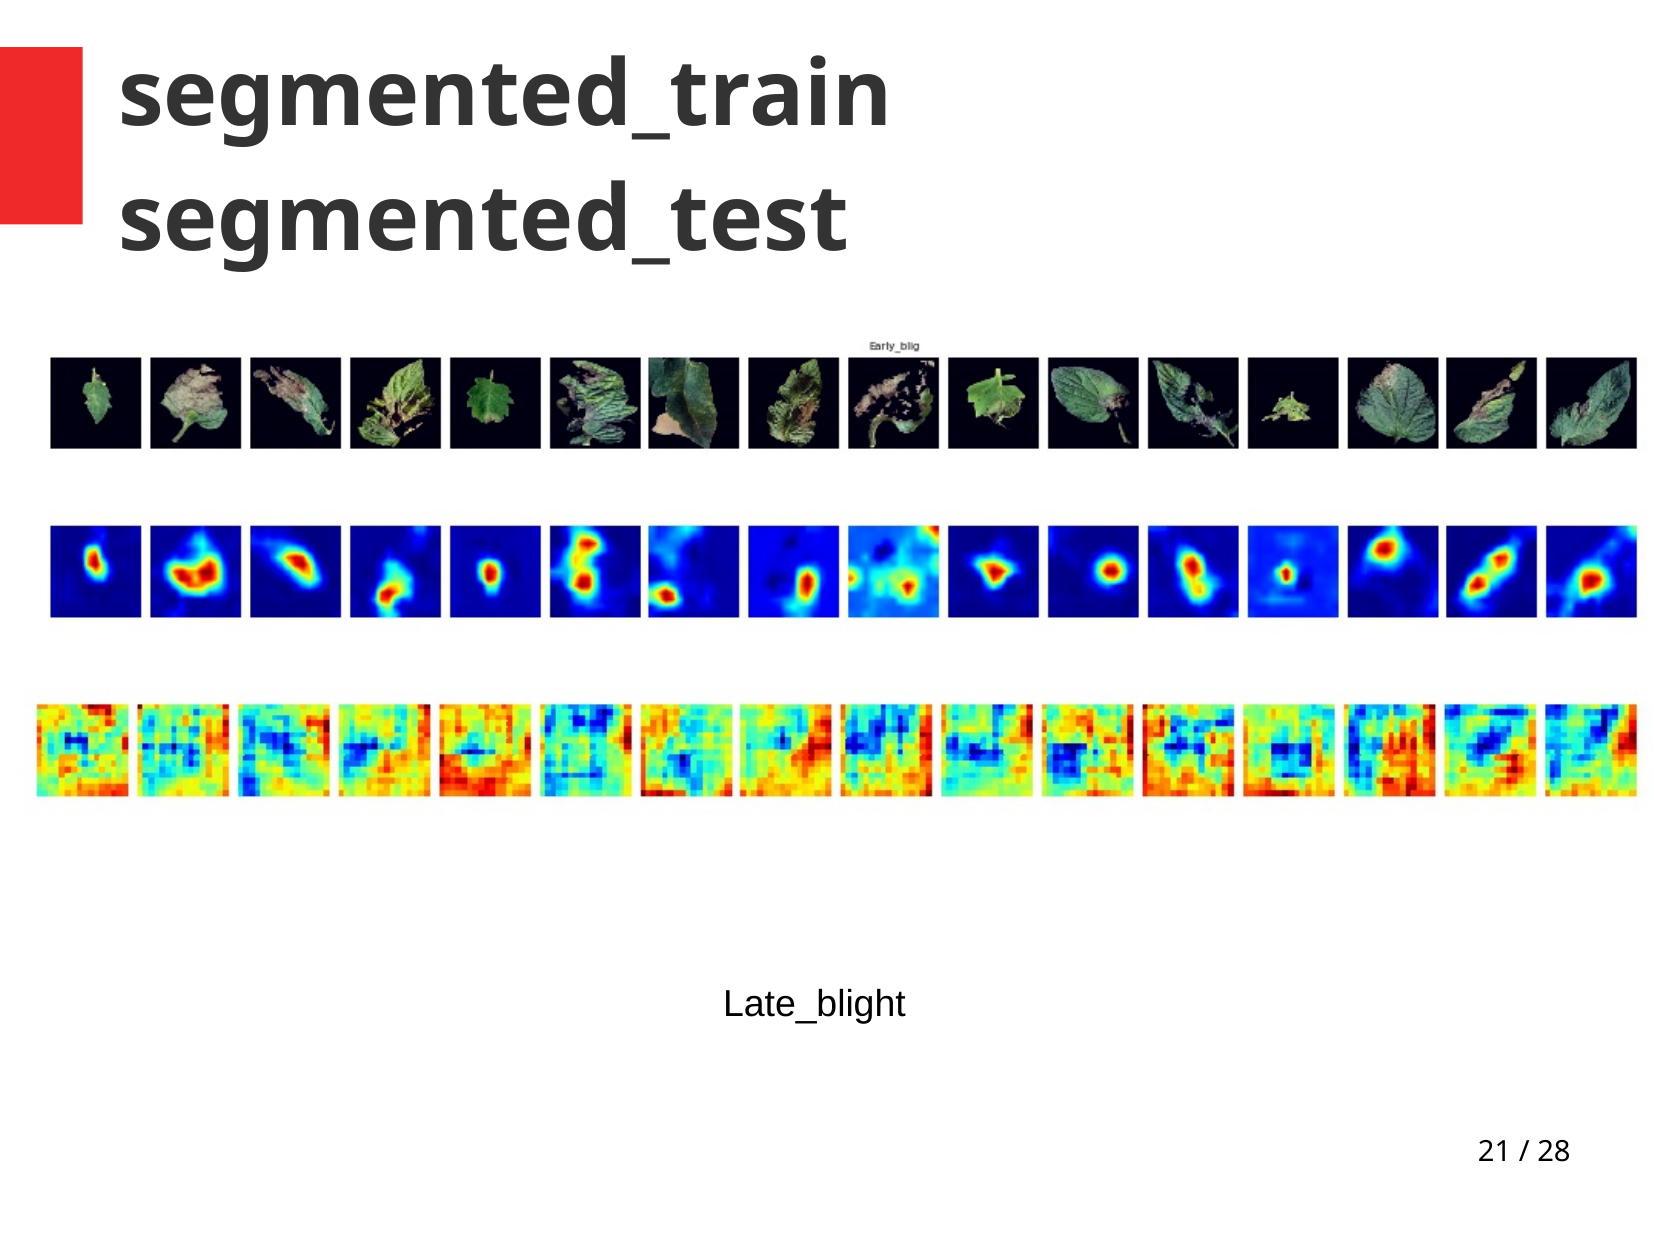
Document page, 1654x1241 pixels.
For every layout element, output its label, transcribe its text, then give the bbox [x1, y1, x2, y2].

title segmented_train segmented_test [118, 45, 1571, 260]
picture [0, 330, 1654, 486]
picture [0, 689, 1654, 834]
text_box Late_blight [708, 975, 921, 1032]
picture [0, 509, 1654, 655]
